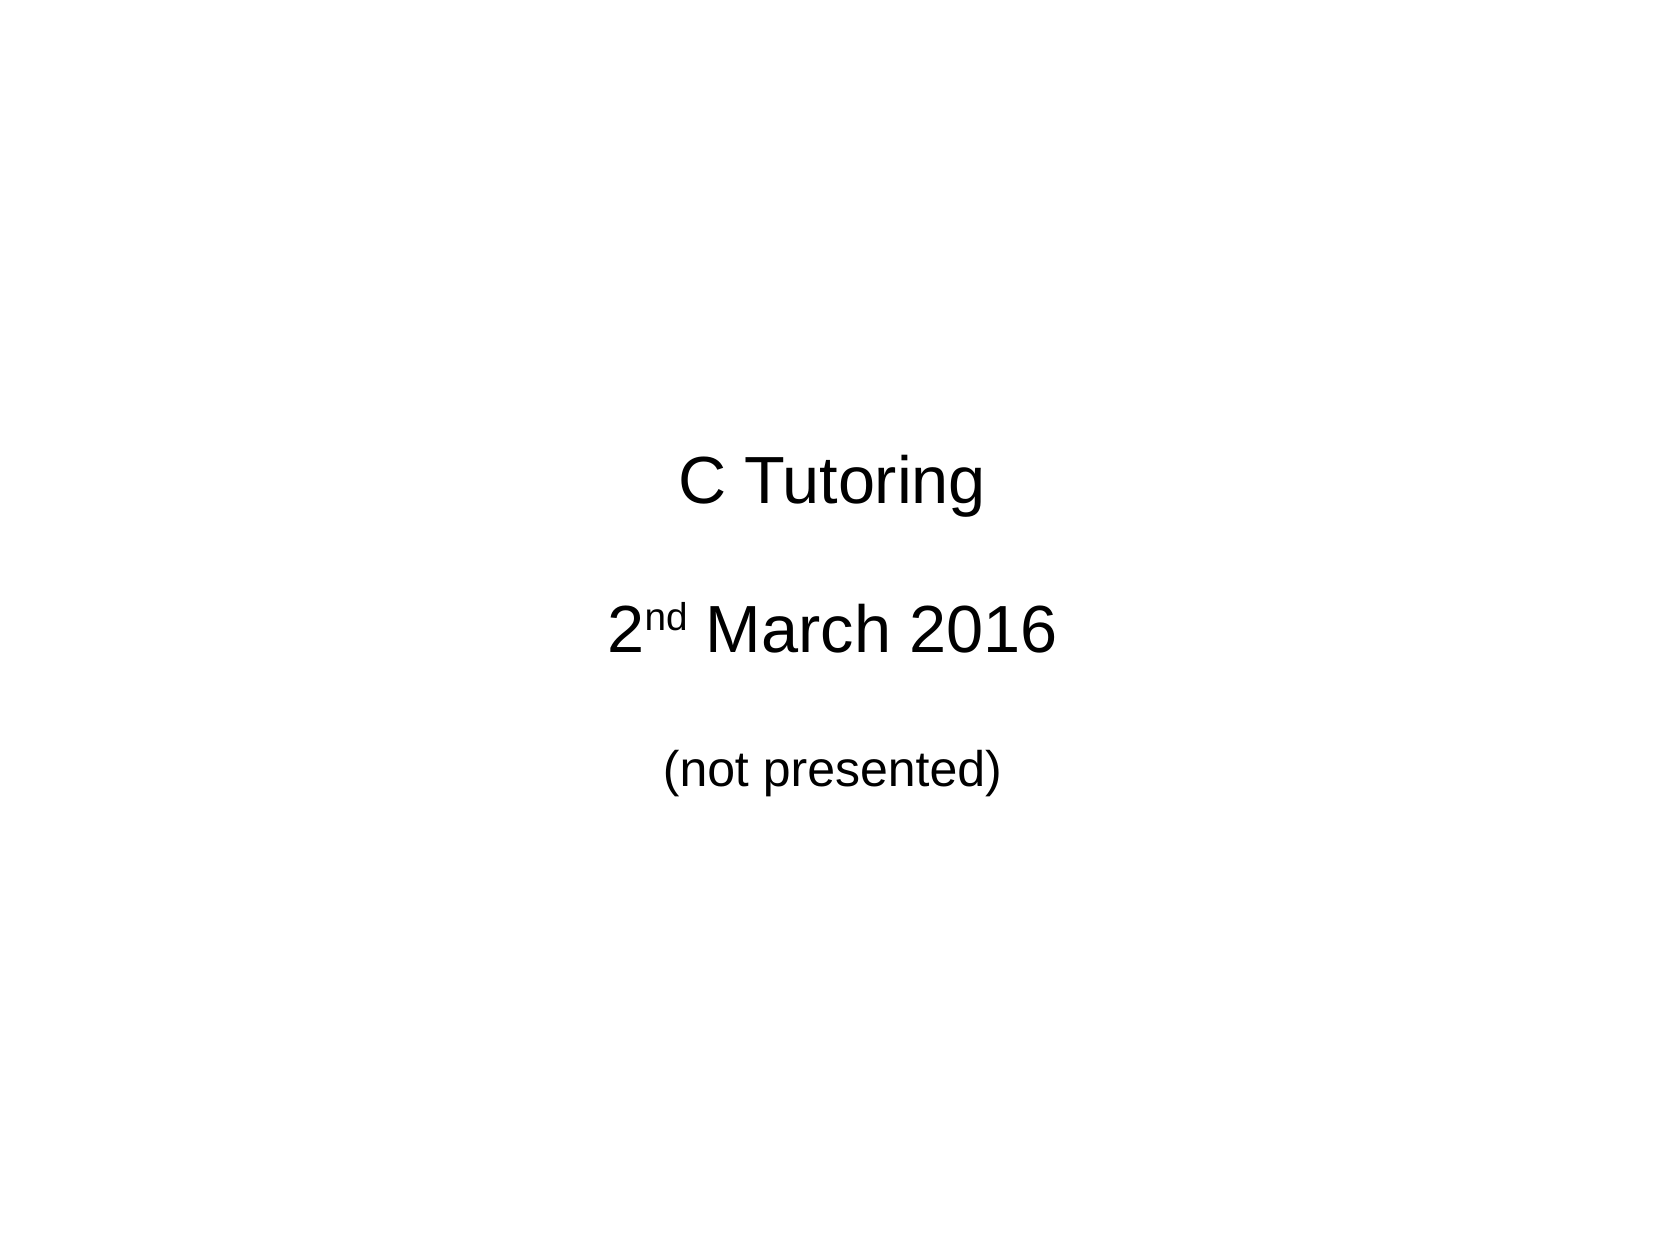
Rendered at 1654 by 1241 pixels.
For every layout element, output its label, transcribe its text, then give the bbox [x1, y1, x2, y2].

subtitle C Tutoring 2nd March 2016 (not presented) [82, 82, 1583, 1158]
